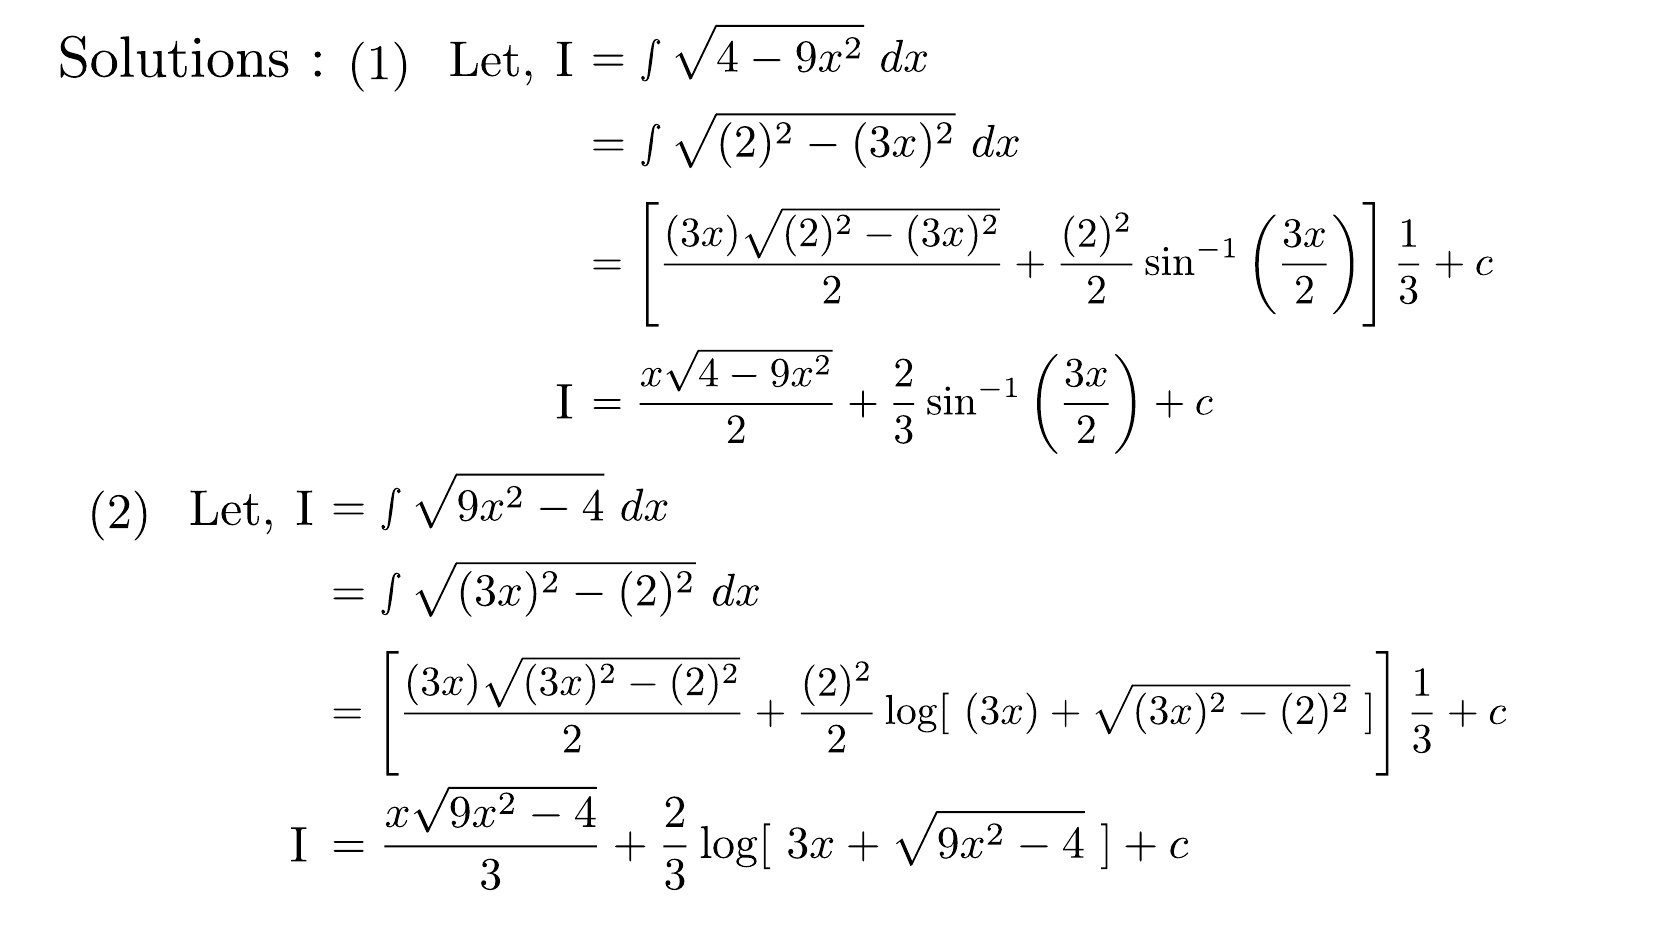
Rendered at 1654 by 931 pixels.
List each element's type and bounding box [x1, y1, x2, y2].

text_box [291, 827, 307, 862]
text_box [450, 41, 532, 86]
text_box [333, 786, 1189, 891]
text_box [349, 41, 407, 92]
text_box [333, 473, 668, 531]
text_box [60, 35, 321, 78]
text_box [556, 41, 573, 76]
text_box [593, 349, 1213, 454]
text_box [592, 113, 1019, 169]
text_box [89, 490, 147, 541]
text_box [592, 202, 1493, 327]
text_box [190, 490, 272, 535]
text_box [592, 24, 928, 82]
text_box [296, 490, 313, 525]
text_box [556, 384, 573, 419]
title [47, 36, 1607, 898]
text_box [333, 562, 760, 618]
text_box [333, 651, 1507, 776]
